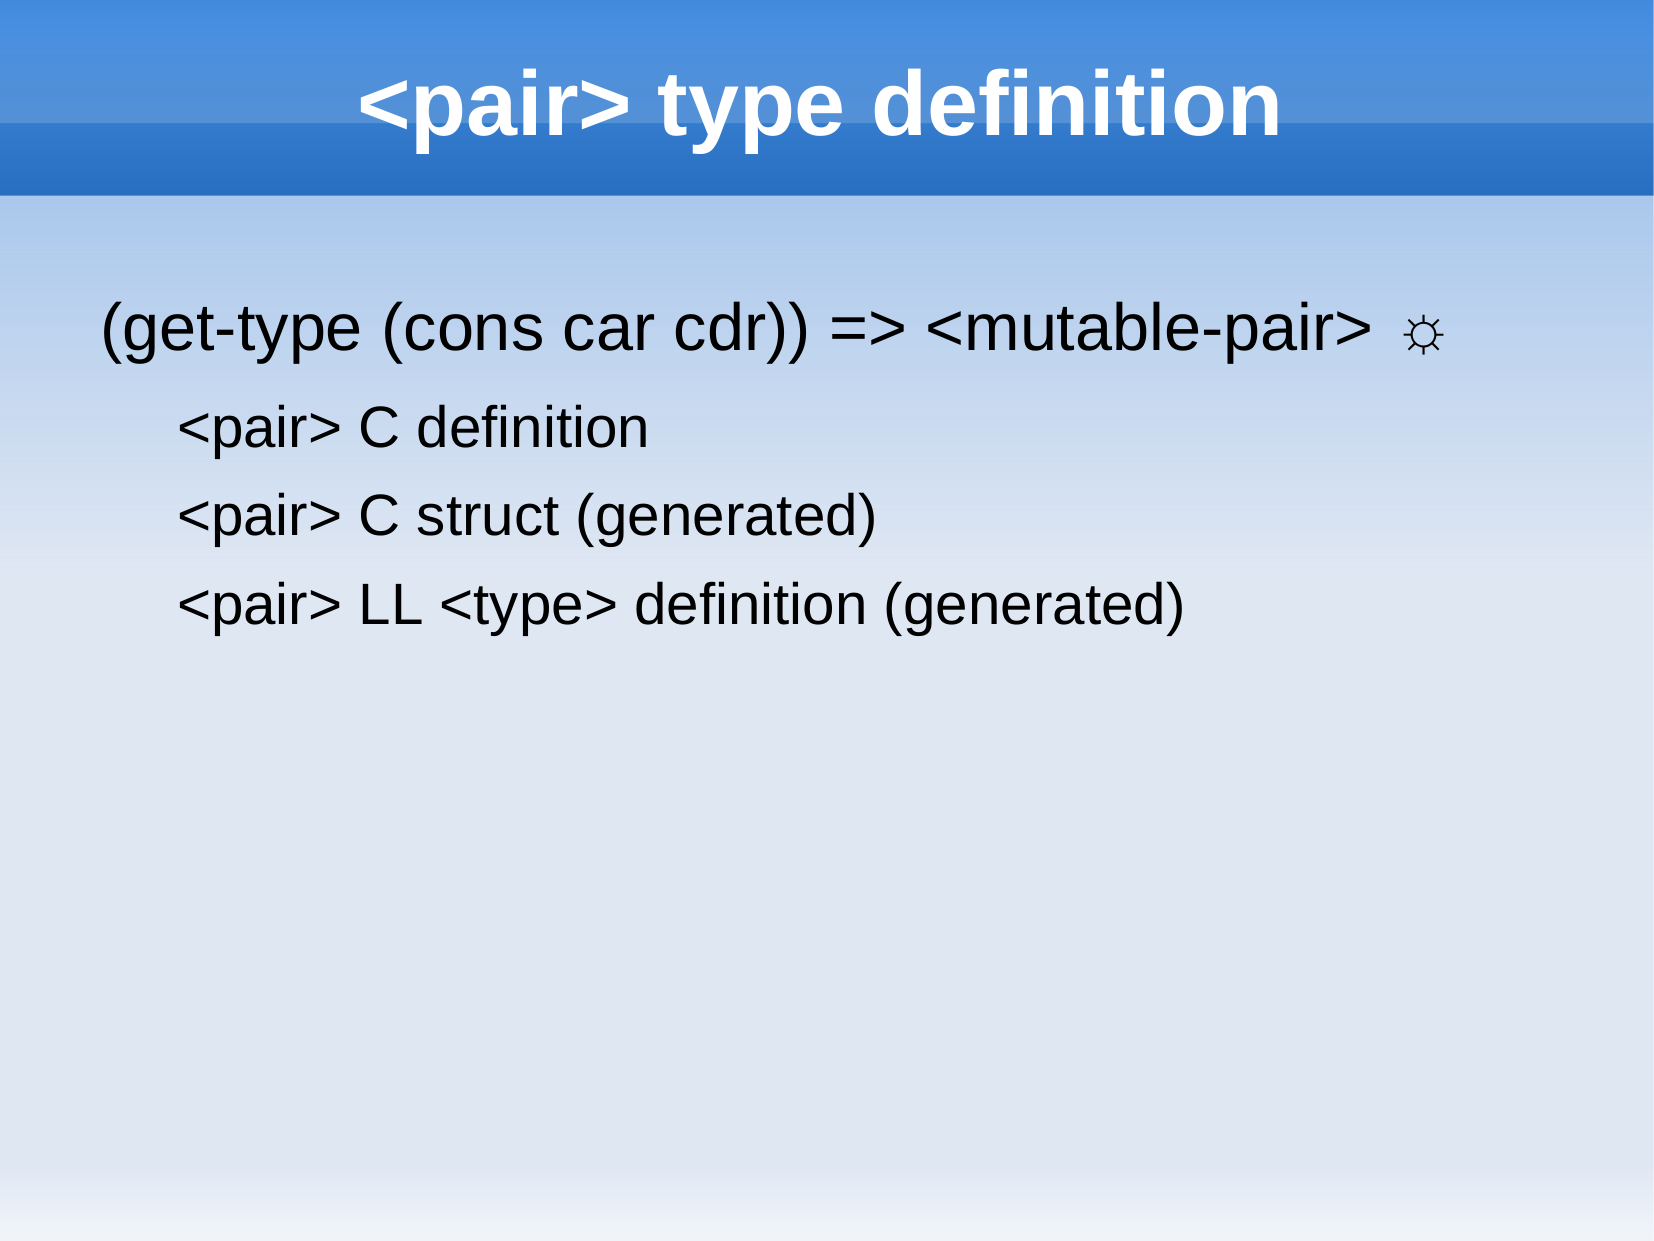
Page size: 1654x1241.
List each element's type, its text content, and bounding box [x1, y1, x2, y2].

list (get-type (cons car cdr)) => <mutable-pair> ☼ <pair> C definition <pair> C struct (generated) <pair> LL <type> definition (generated) [82, 290, 1571, 1094]
title <pair> type definition [76, 7, 1565, 200]
picture [0, 0, 1654, 1241]
